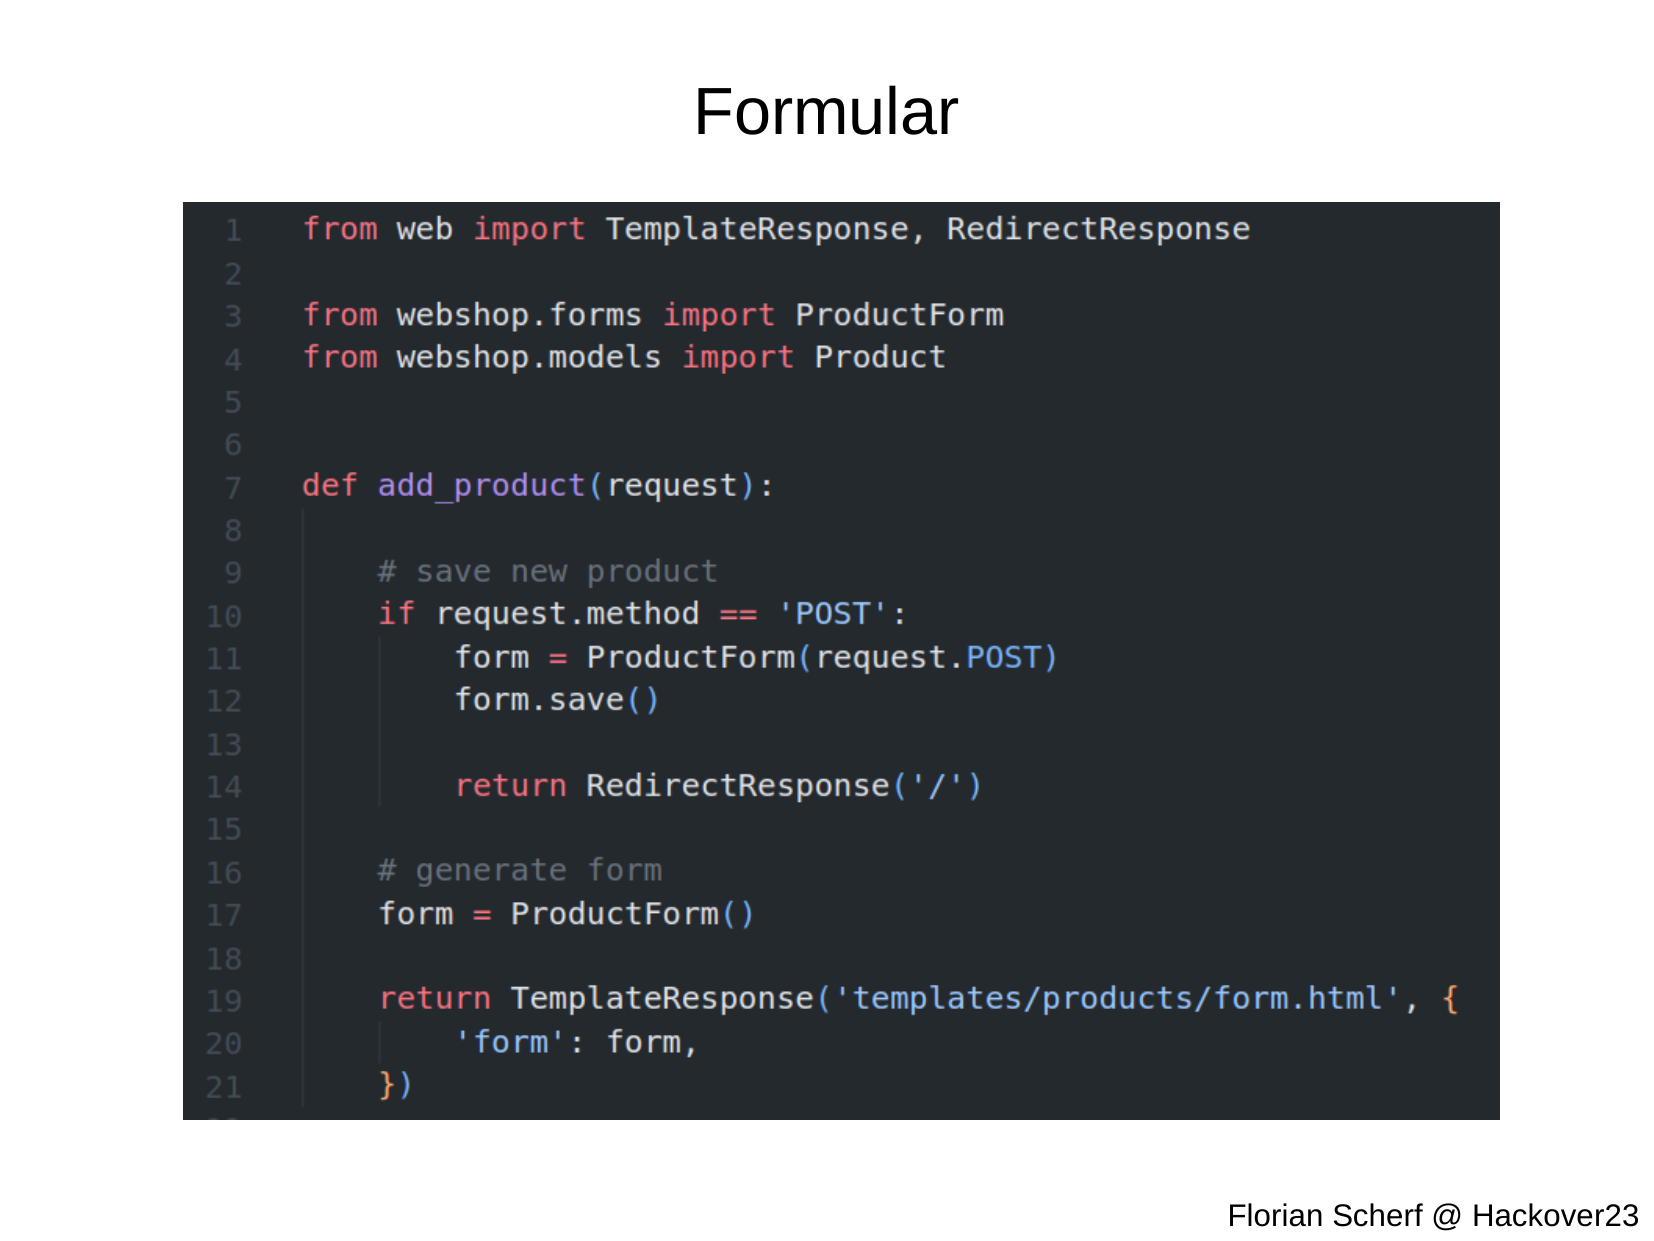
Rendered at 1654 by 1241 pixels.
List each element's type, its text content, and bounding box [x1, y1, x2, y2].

list Florian Scherf @ Hackover23 [1156, 1198, 1654, 1241]
picture [183, 202, 1500, 1121]
title Formular [82, 8, 1571, 216]
